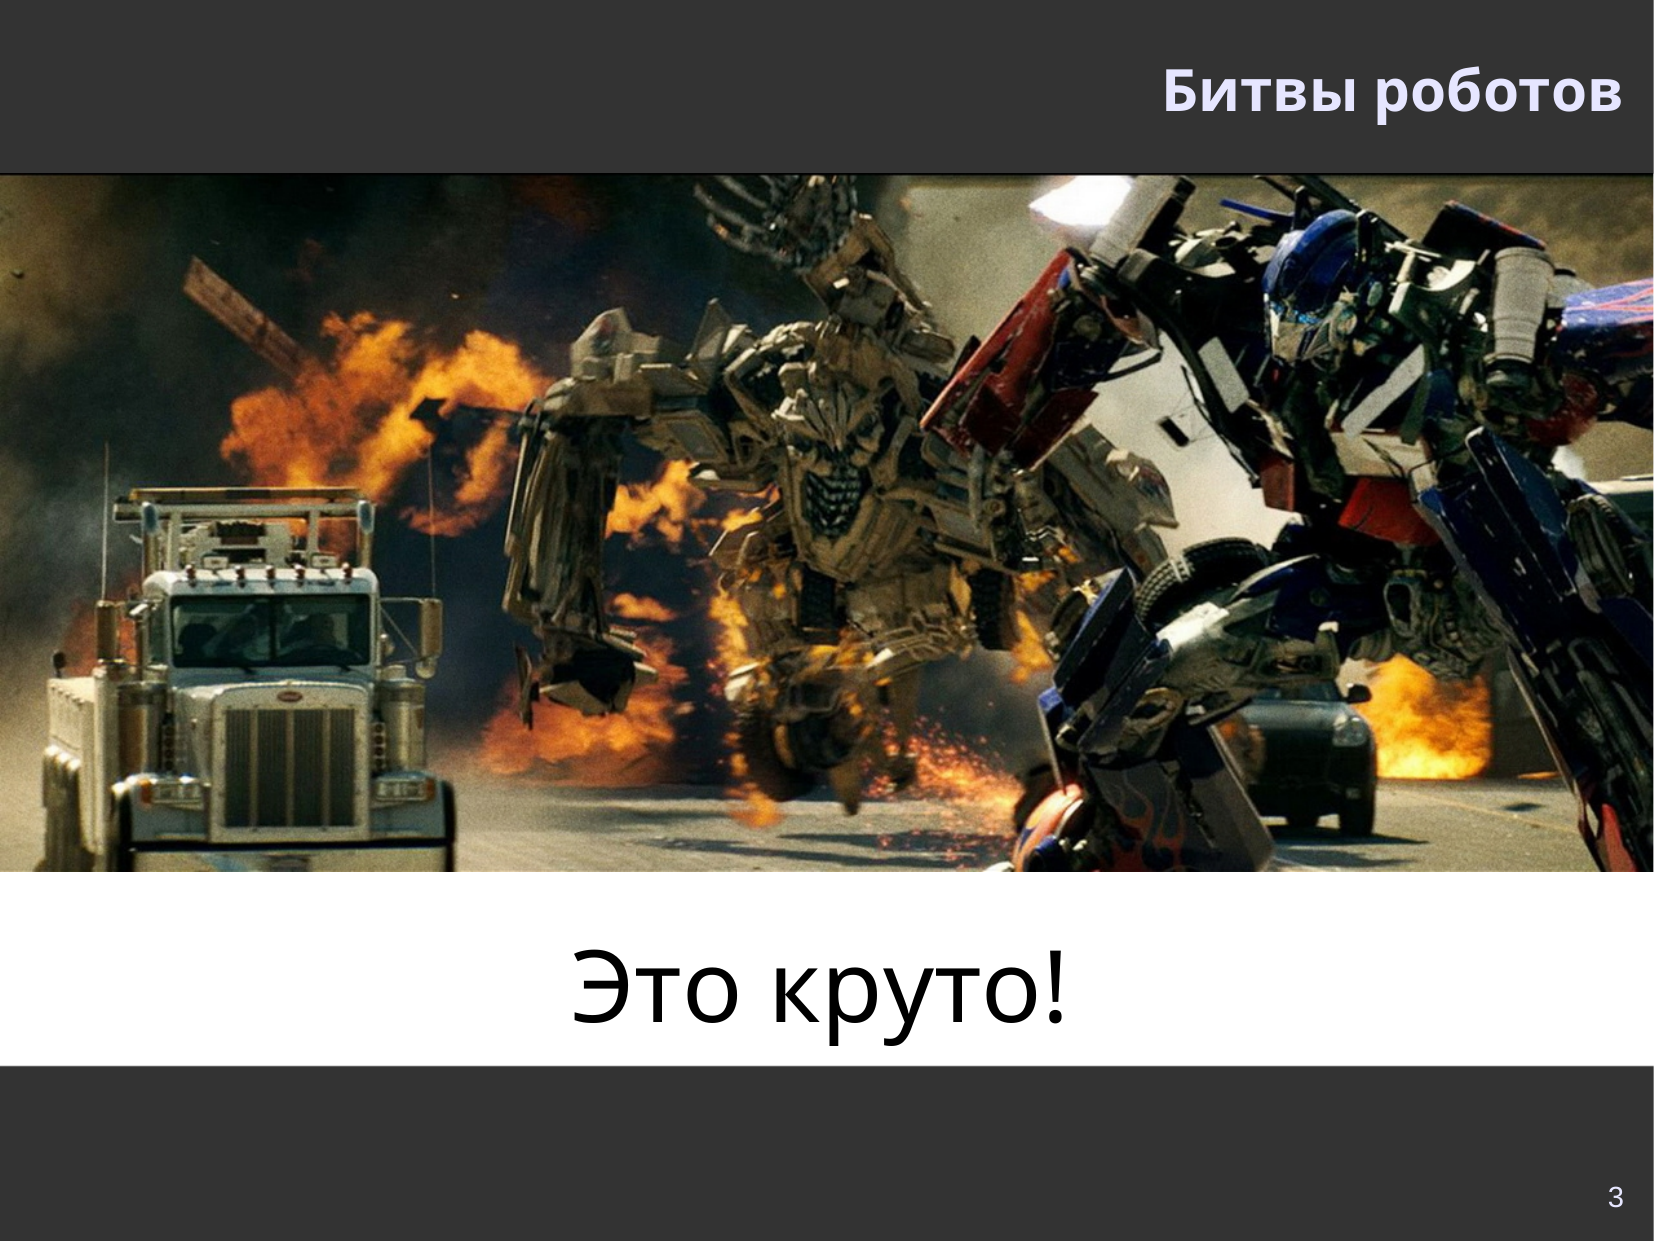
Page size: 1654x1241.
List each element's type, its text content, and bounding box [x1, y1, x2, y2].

text_box Это круто! [17, 915, 1625, 1046]
title Битвы роботов [29, 29, 1625, 148]
picture [0, 0, 1654, 1241]
